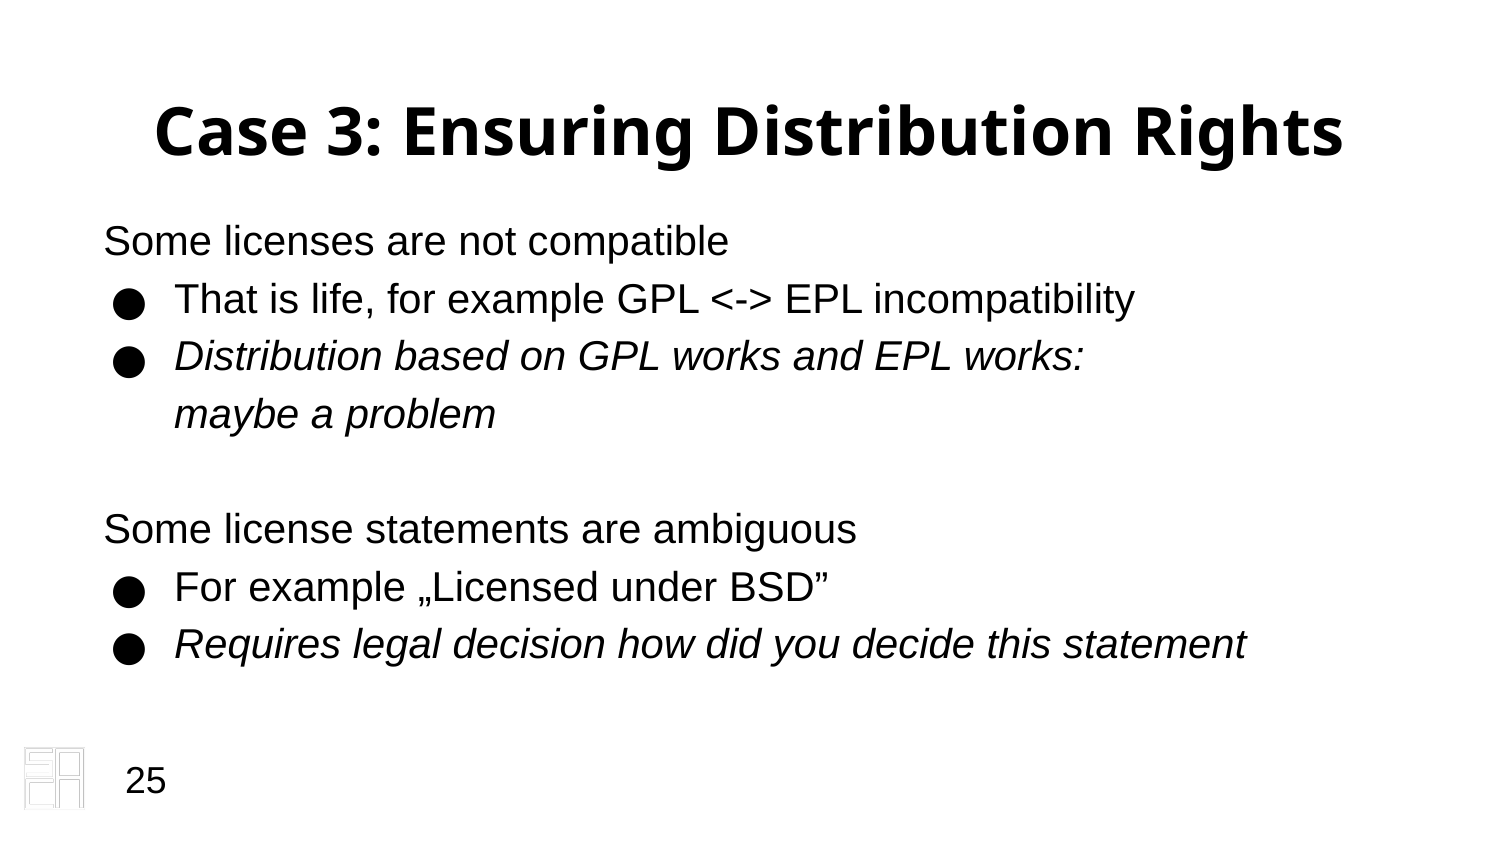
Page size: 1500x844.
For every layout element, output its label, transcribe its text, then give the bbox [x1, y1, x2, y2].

text_box Case 3: Ensuring Distribution Rights [74, 39, 1425, 169]
text_box Some licenses are not compatible That is life, for example GPL <-> EPL incompatibility Distribution based on GPL works and EPL works: maybe a problem Some license statements are ambiguous For example „Licensed under BSD” Requires legal decision how did you decide this statement [88, 199, 1447, 753]
picture [23, 746, 86, 811]
